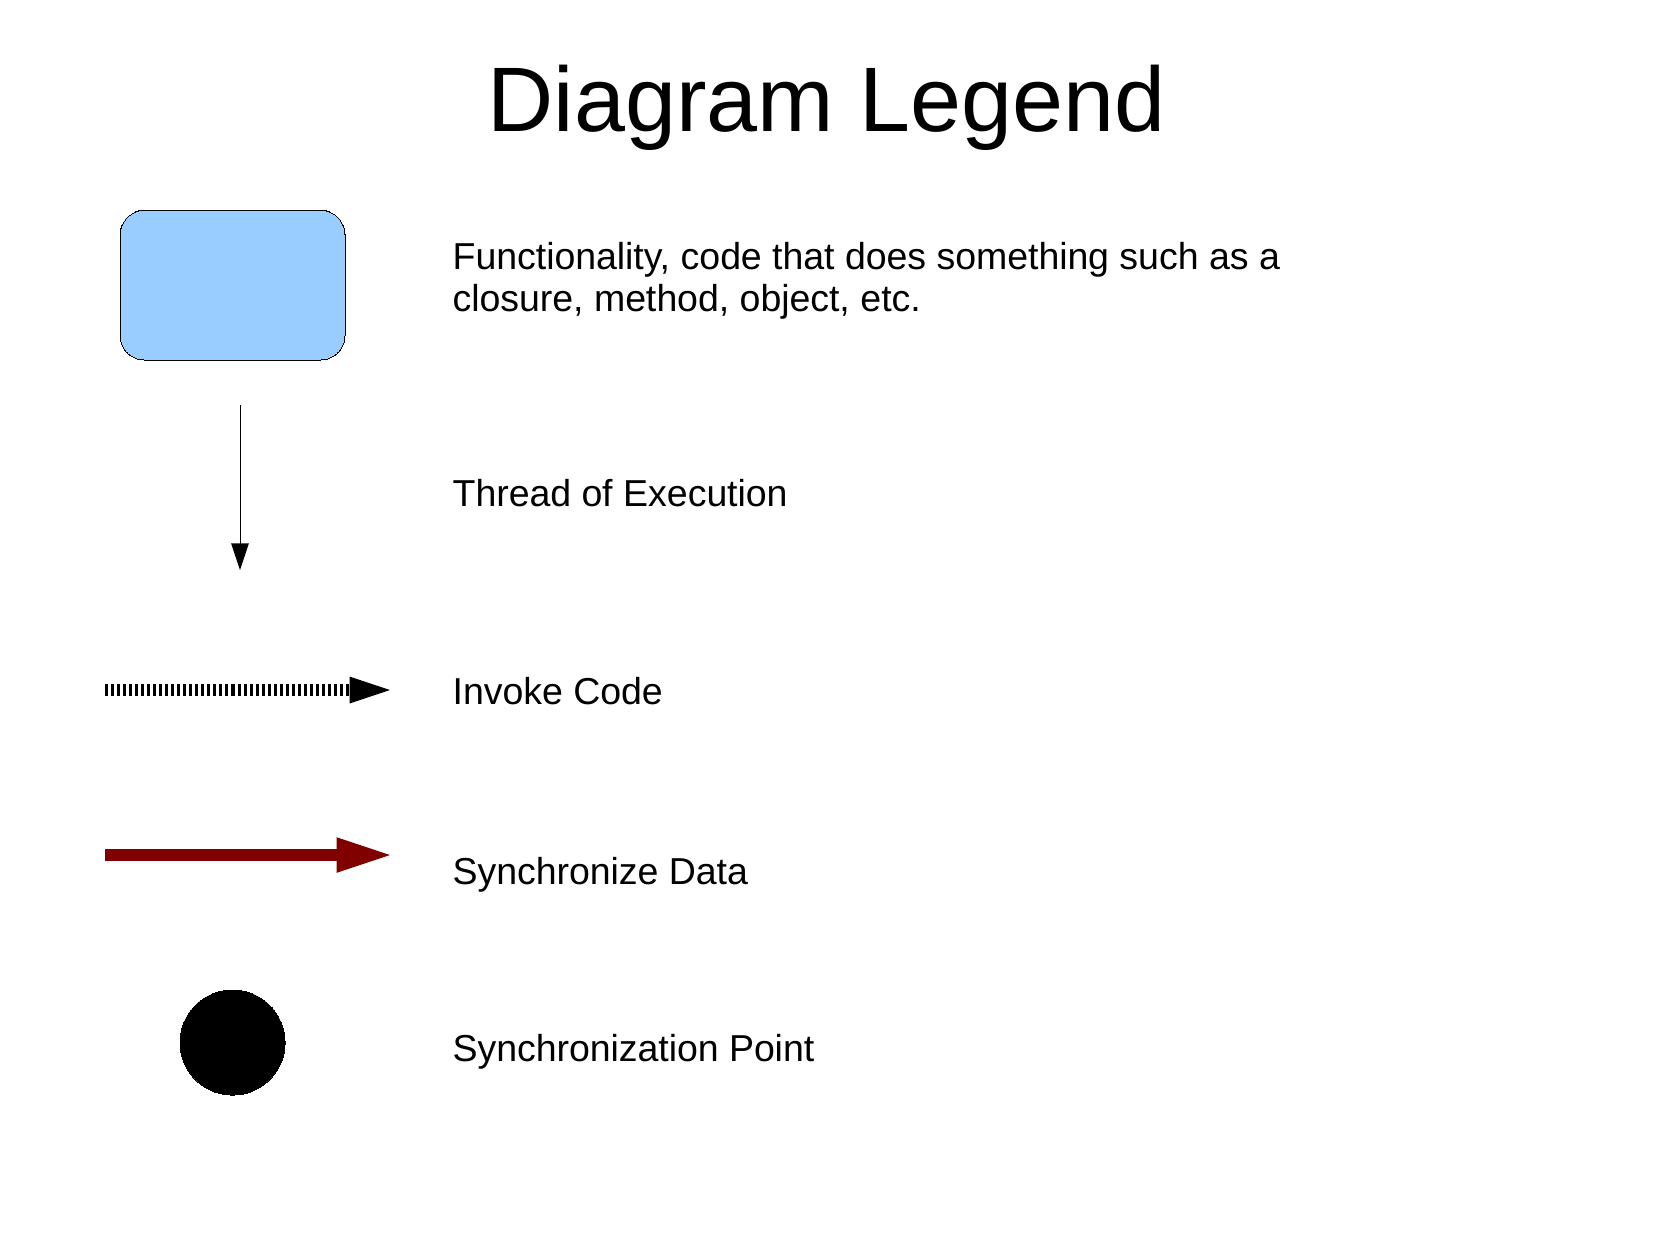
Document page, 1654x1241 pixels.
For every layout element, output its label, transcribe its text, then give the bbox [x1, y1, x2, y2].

text_box Synchronization Point [435, 1016, 976, 1080]
text_box Invoke Code [435, 660, 1186, 723]
text_box [120, 210, 346, 361]
text_box Synchronize Data [435, 840, 1306, 903]
title Diagram Legend [82, 48, 1571, 152]
text_box Thread of Execution [435, 462, 1381, 526]
text_box Functionality, code that does something such as a closure, method, object, etc. [435, 225, 1381, 330]
text_box [180, 990, 286, 1096]
